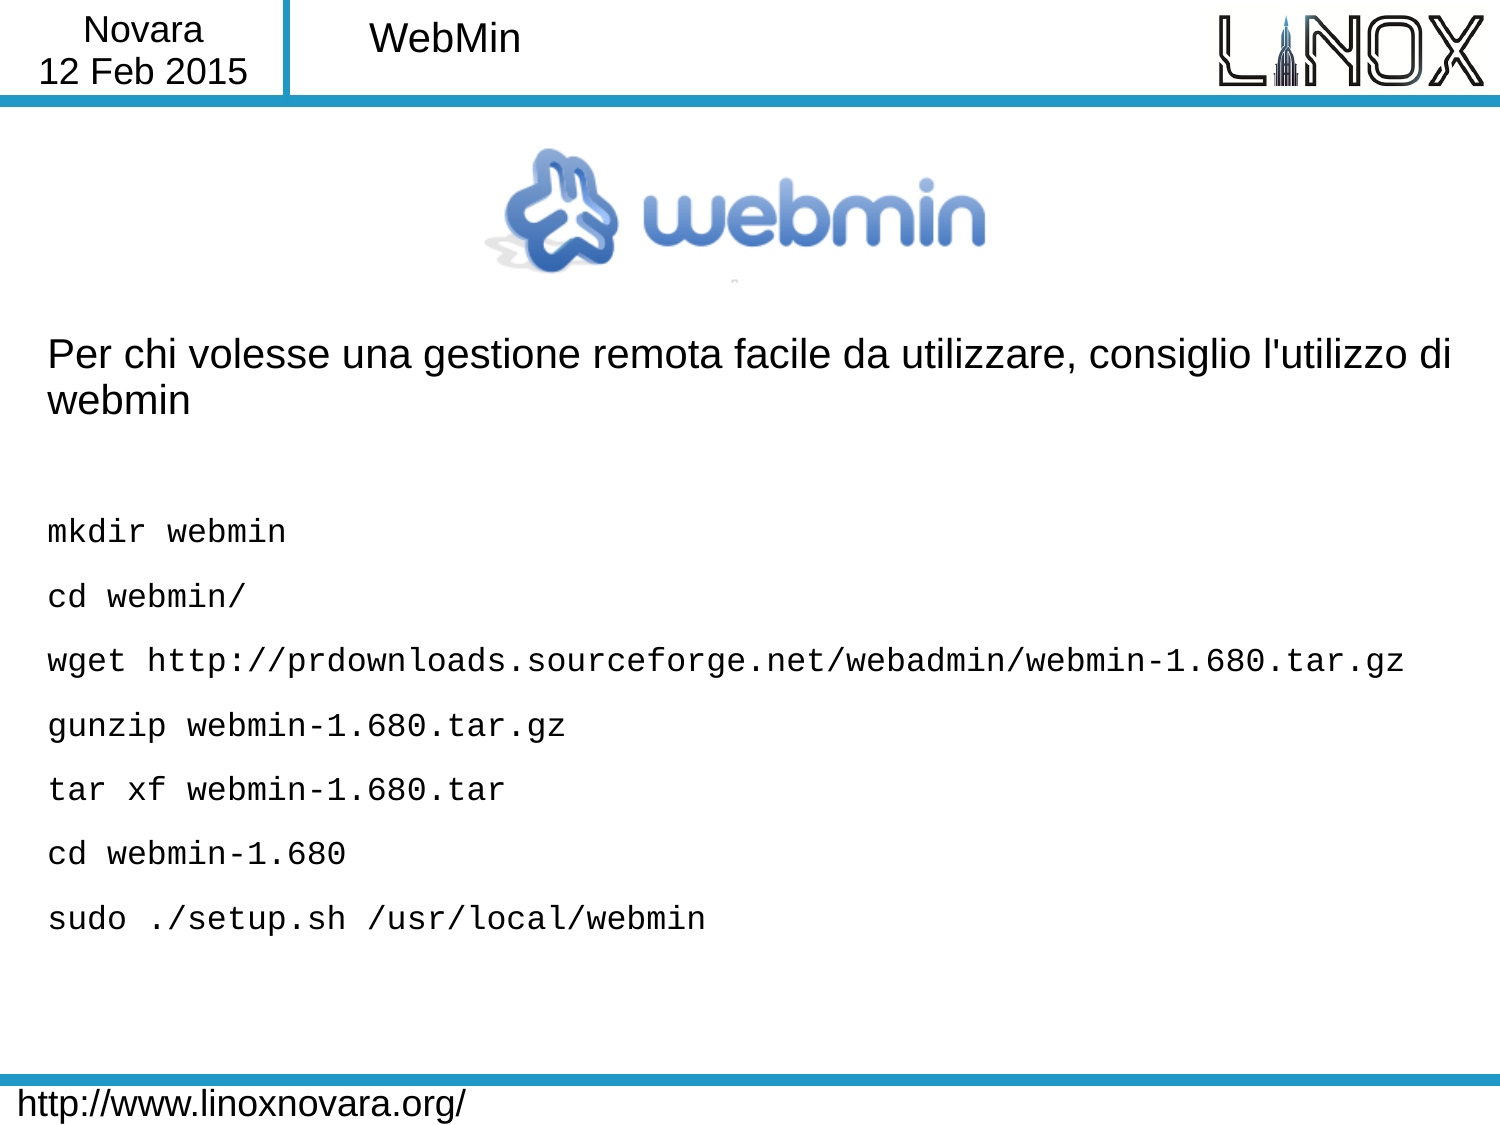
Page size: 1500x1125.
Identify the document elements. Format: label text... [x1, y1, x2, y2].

picture [469, 141, 1029, 283]
picture [0, 1074, 1500, 1086]
text_box Per chi volesse una gestione remota facile da utilizzare, consiglio l'utilizzo di webmin mkdir webmin cd webmin/ wget http://prdownloads.sourceforge.net/webadmin/webmin-1.680.tar.gz gunzip webmin-1.680.tar.gz tar xf webmin-1.680.tar cd webmin-1.680 sudo ./setup.sh /usr/local/webmin [47, 330, 1453, 1016]
list WebMin [354, 7, 1380, 83]
picture [0, 0, 1500, 107]
